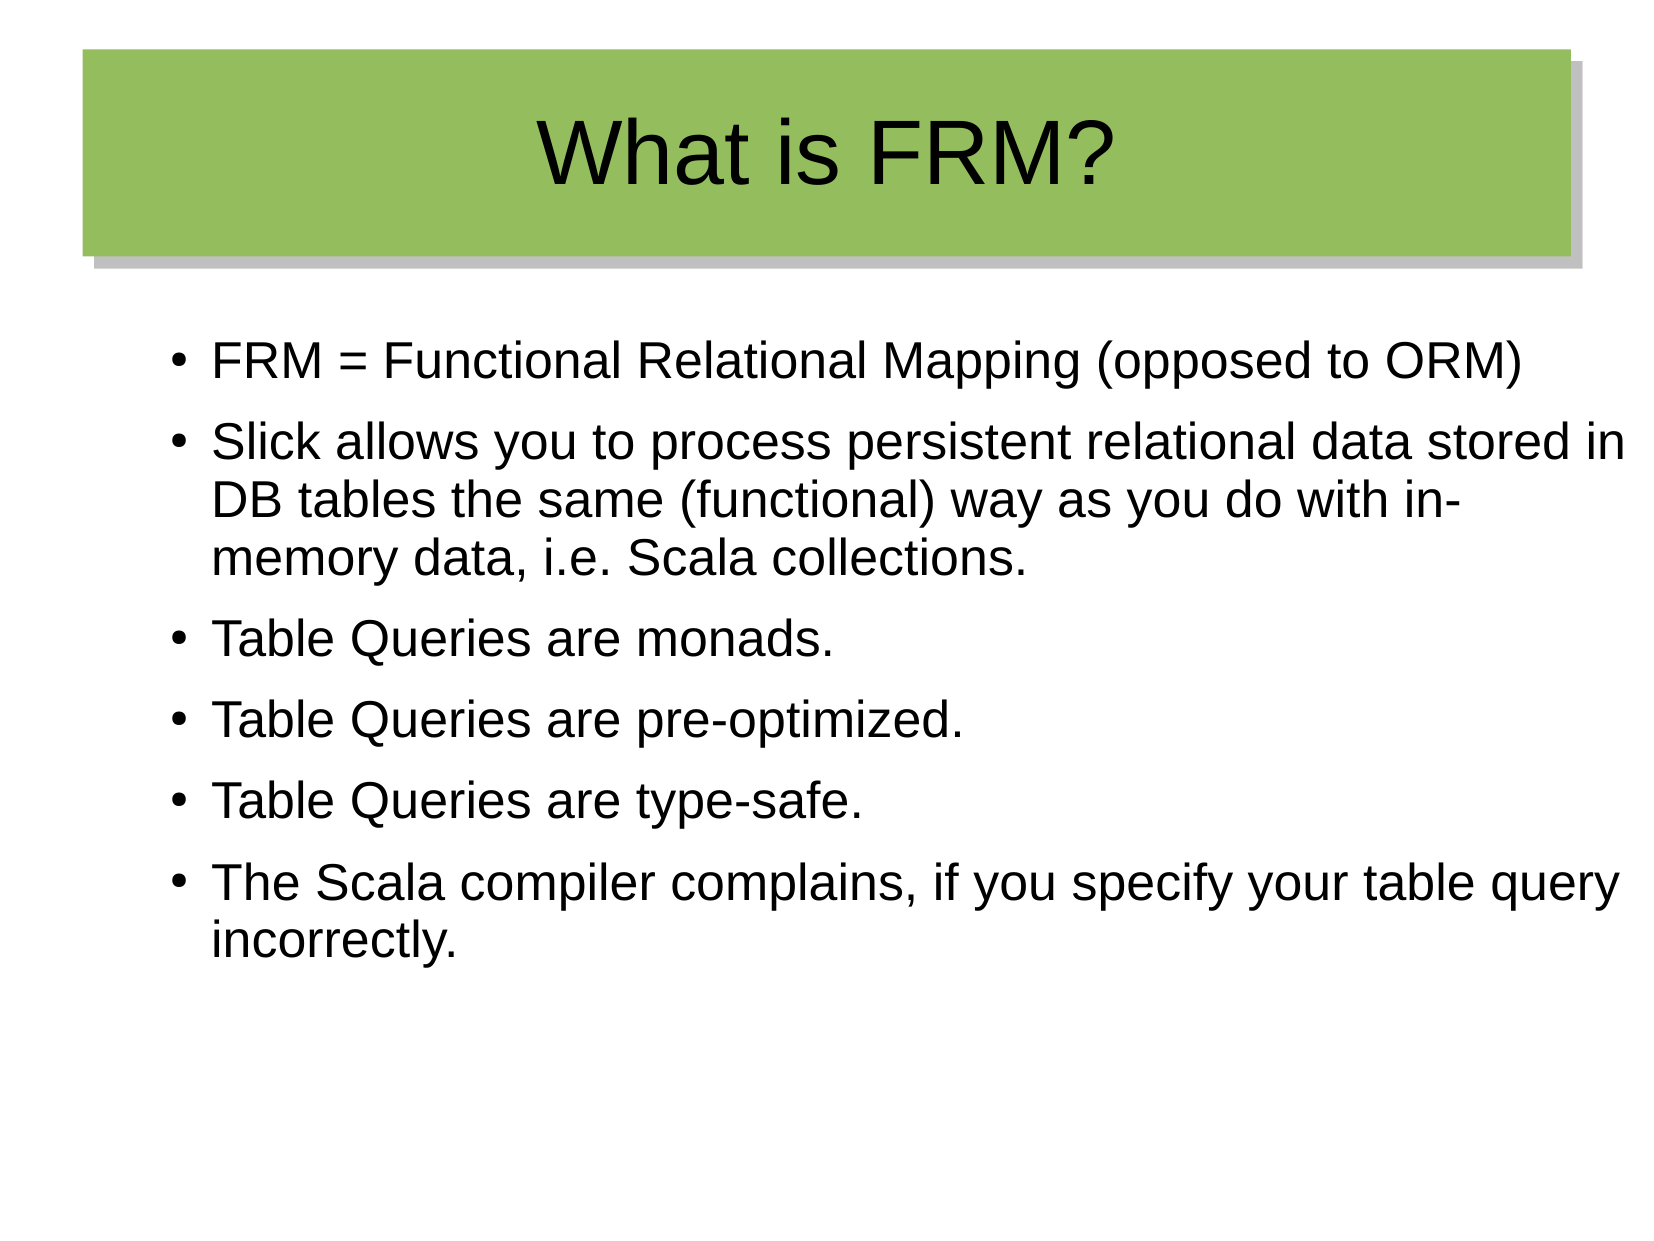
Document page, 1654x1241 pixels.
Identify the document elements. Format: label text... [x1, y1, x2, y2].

list FRM = Functional Relational Mapping (opposed to ORM) Slick allows you to process persistent relational data stored in DB tables the same (functional) way as you do with in-memory data, i.e. Scala collections. Table Queries are monads. Table Queries are pre-optimized. Table Queries are type-safe. The Scala compiler complains, if you specify your table query incorrectly. [156, 250, 1645, 971]
title What is FRM? [82, 49, 1571, 257]
